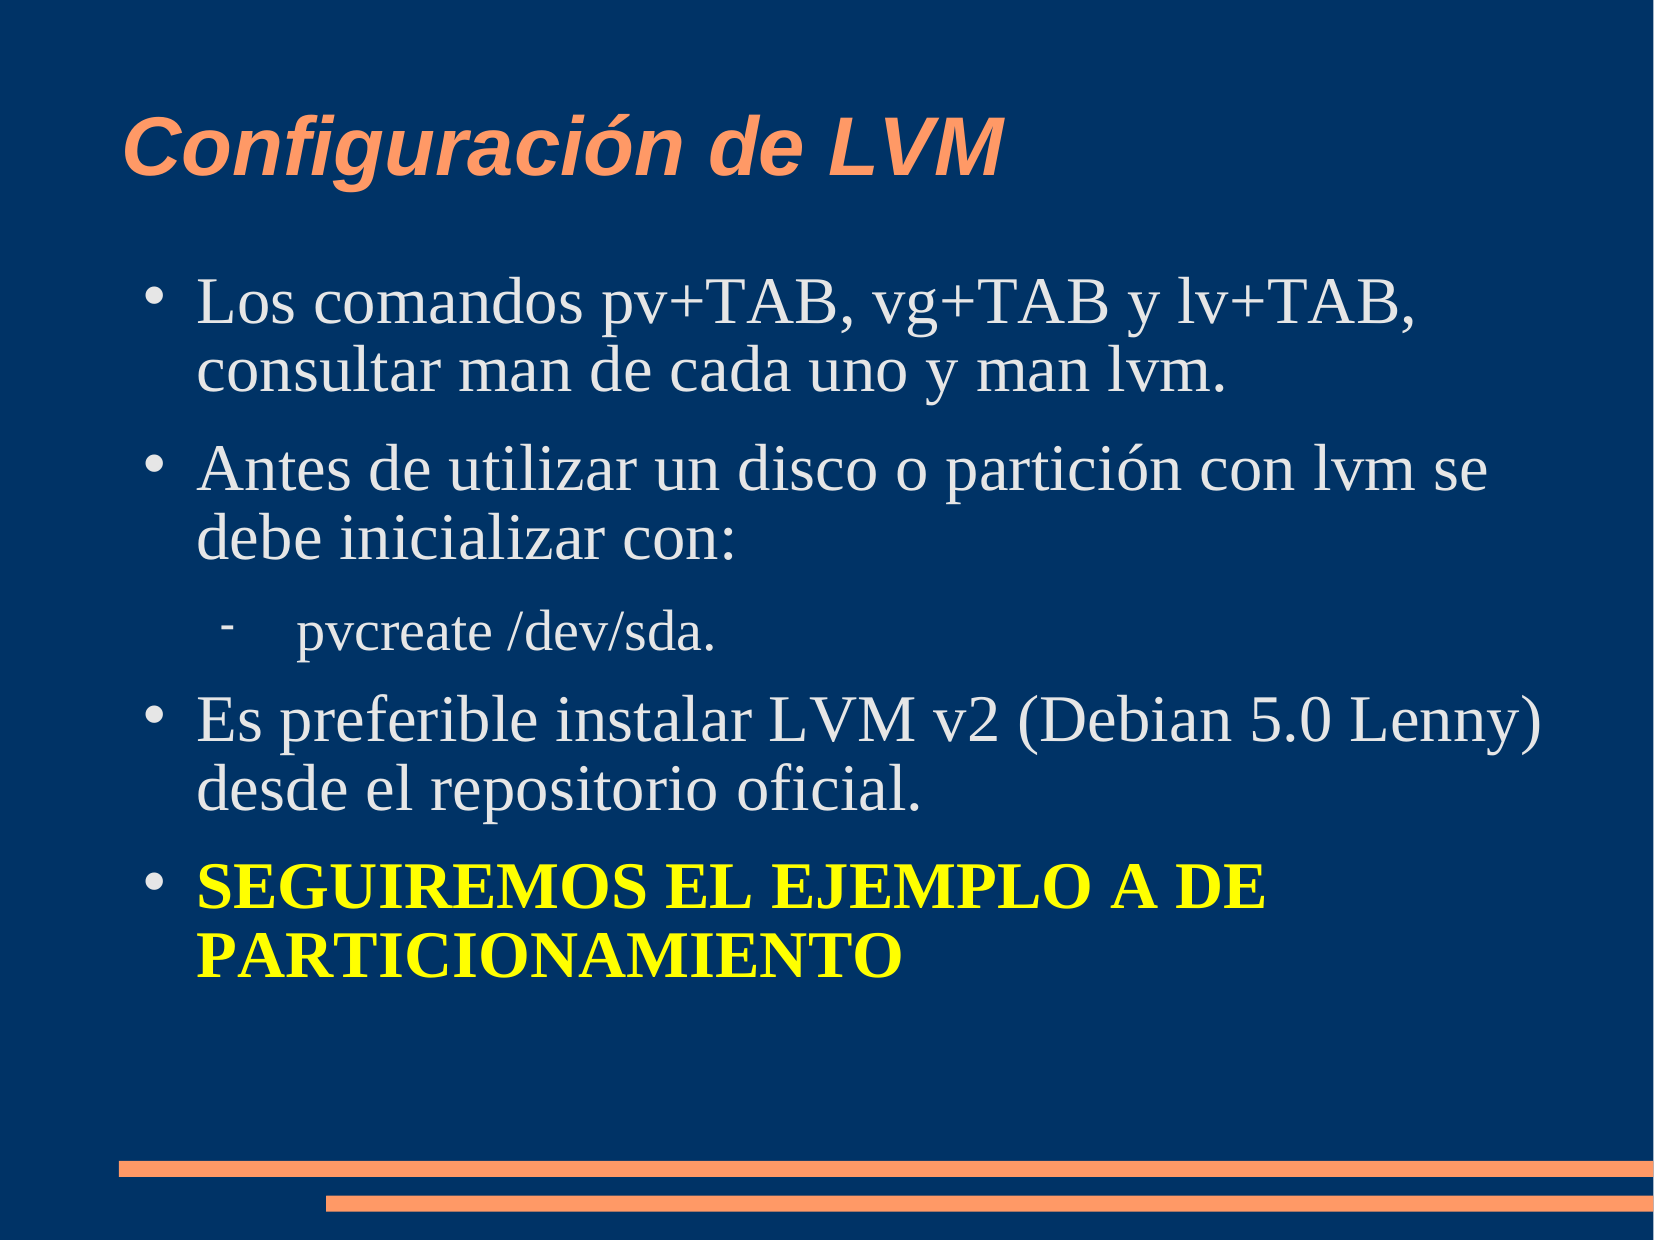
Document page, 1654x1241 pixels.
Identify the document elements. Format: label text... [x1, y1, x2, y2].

title Configuración de LVM [121, 46, 1534, 254]
list Los comandos pv+TAB, vg+TAB y lv+TAB, consultar man de cada uno y man lvm. Antes de utilizar un disco o partición con lvm se debe inicializar con: pvcreate /dev/sda. Es preferible instalar LVM v2 (Debian 5.0 Lenny) desde el repositorio oficial. SEGUIREMOS EL EJEMPLO A DE PARTICIONAMIENTO [125, 267, 1565, 1063]
